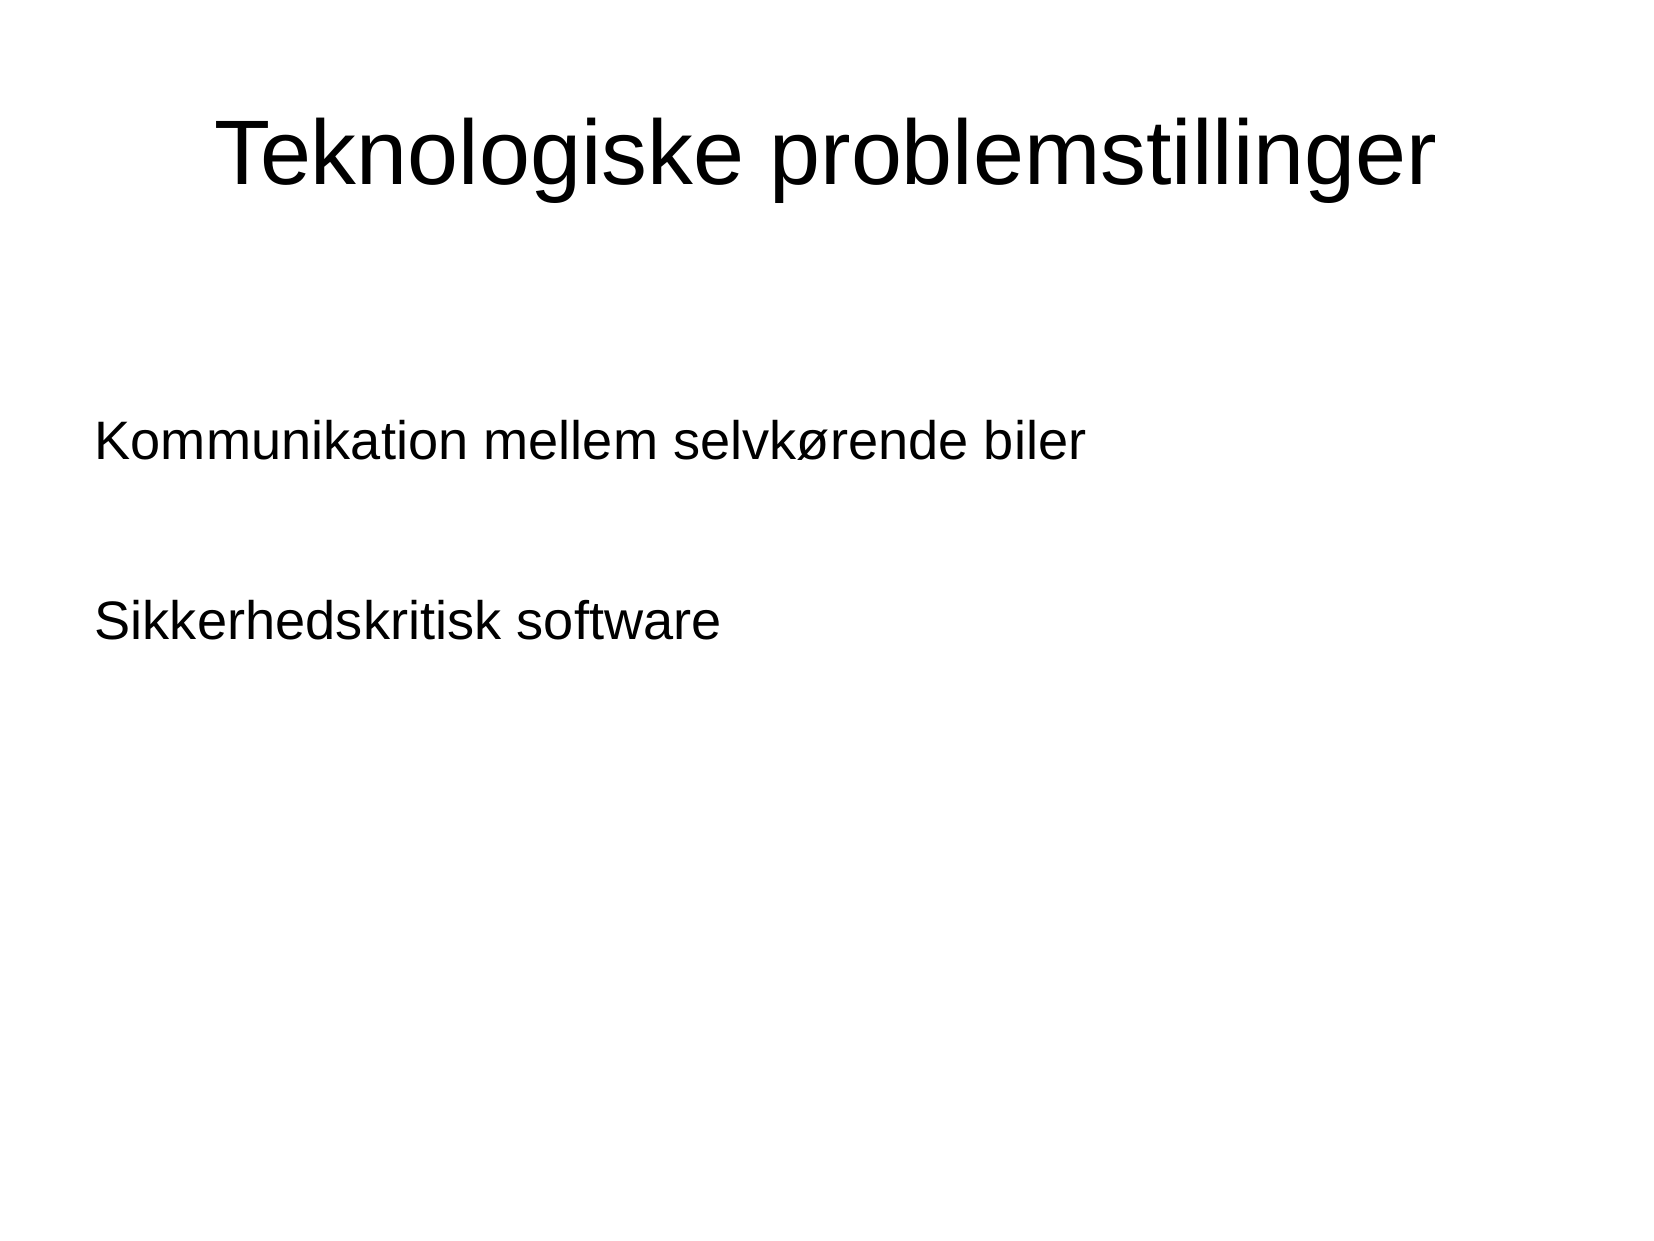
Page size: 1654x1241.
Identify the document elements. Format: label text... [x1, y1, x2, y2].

title Teknologiske problemstillinger [82, 49, 1571, 257]
list Kommunikation mellem selvkørende biler Sikkerhedskritisk software [94, 320, 1583, 1040]
